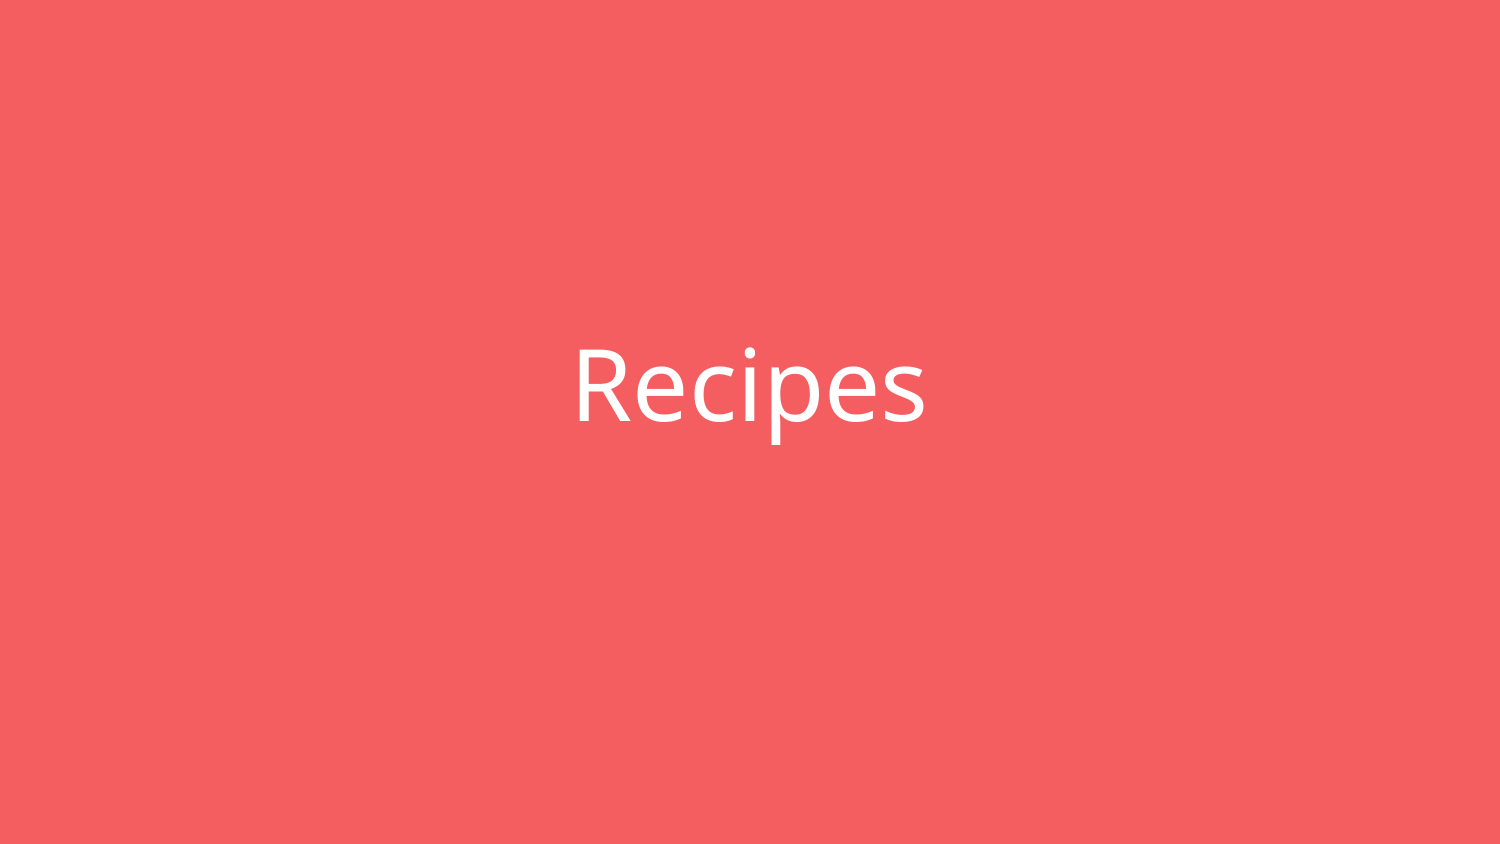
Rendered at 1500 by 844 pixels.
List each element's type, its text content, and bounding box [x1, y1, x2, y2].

title Recipes [83, 233, 1417, 529]
